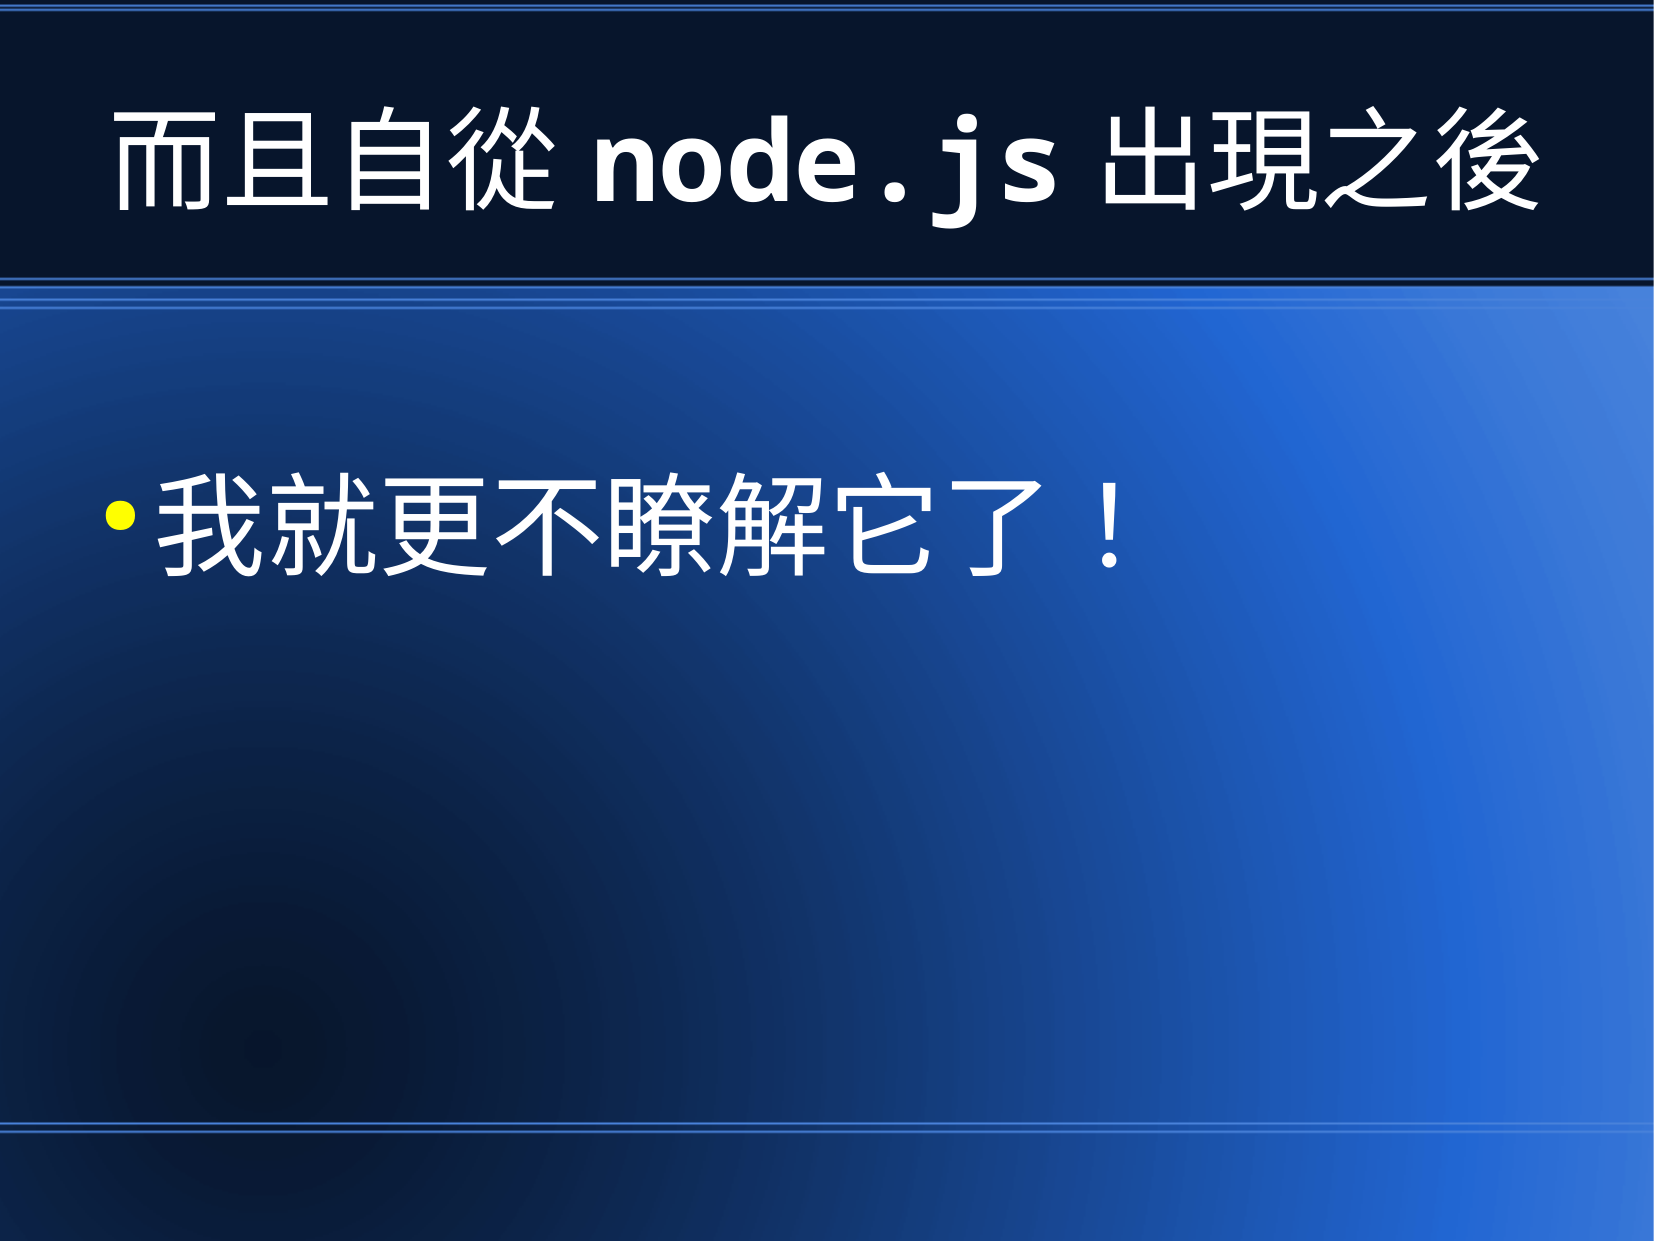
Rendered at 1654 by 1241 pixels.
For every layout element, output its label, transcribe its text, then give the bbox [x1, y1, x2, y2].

picture [0, 0, 1654, 1241]
list 我就更不瞭解它了！ [82, 355, 1571, 1241]
title 而且自從node.js出現之後 [82, 49, 1571, 257]
